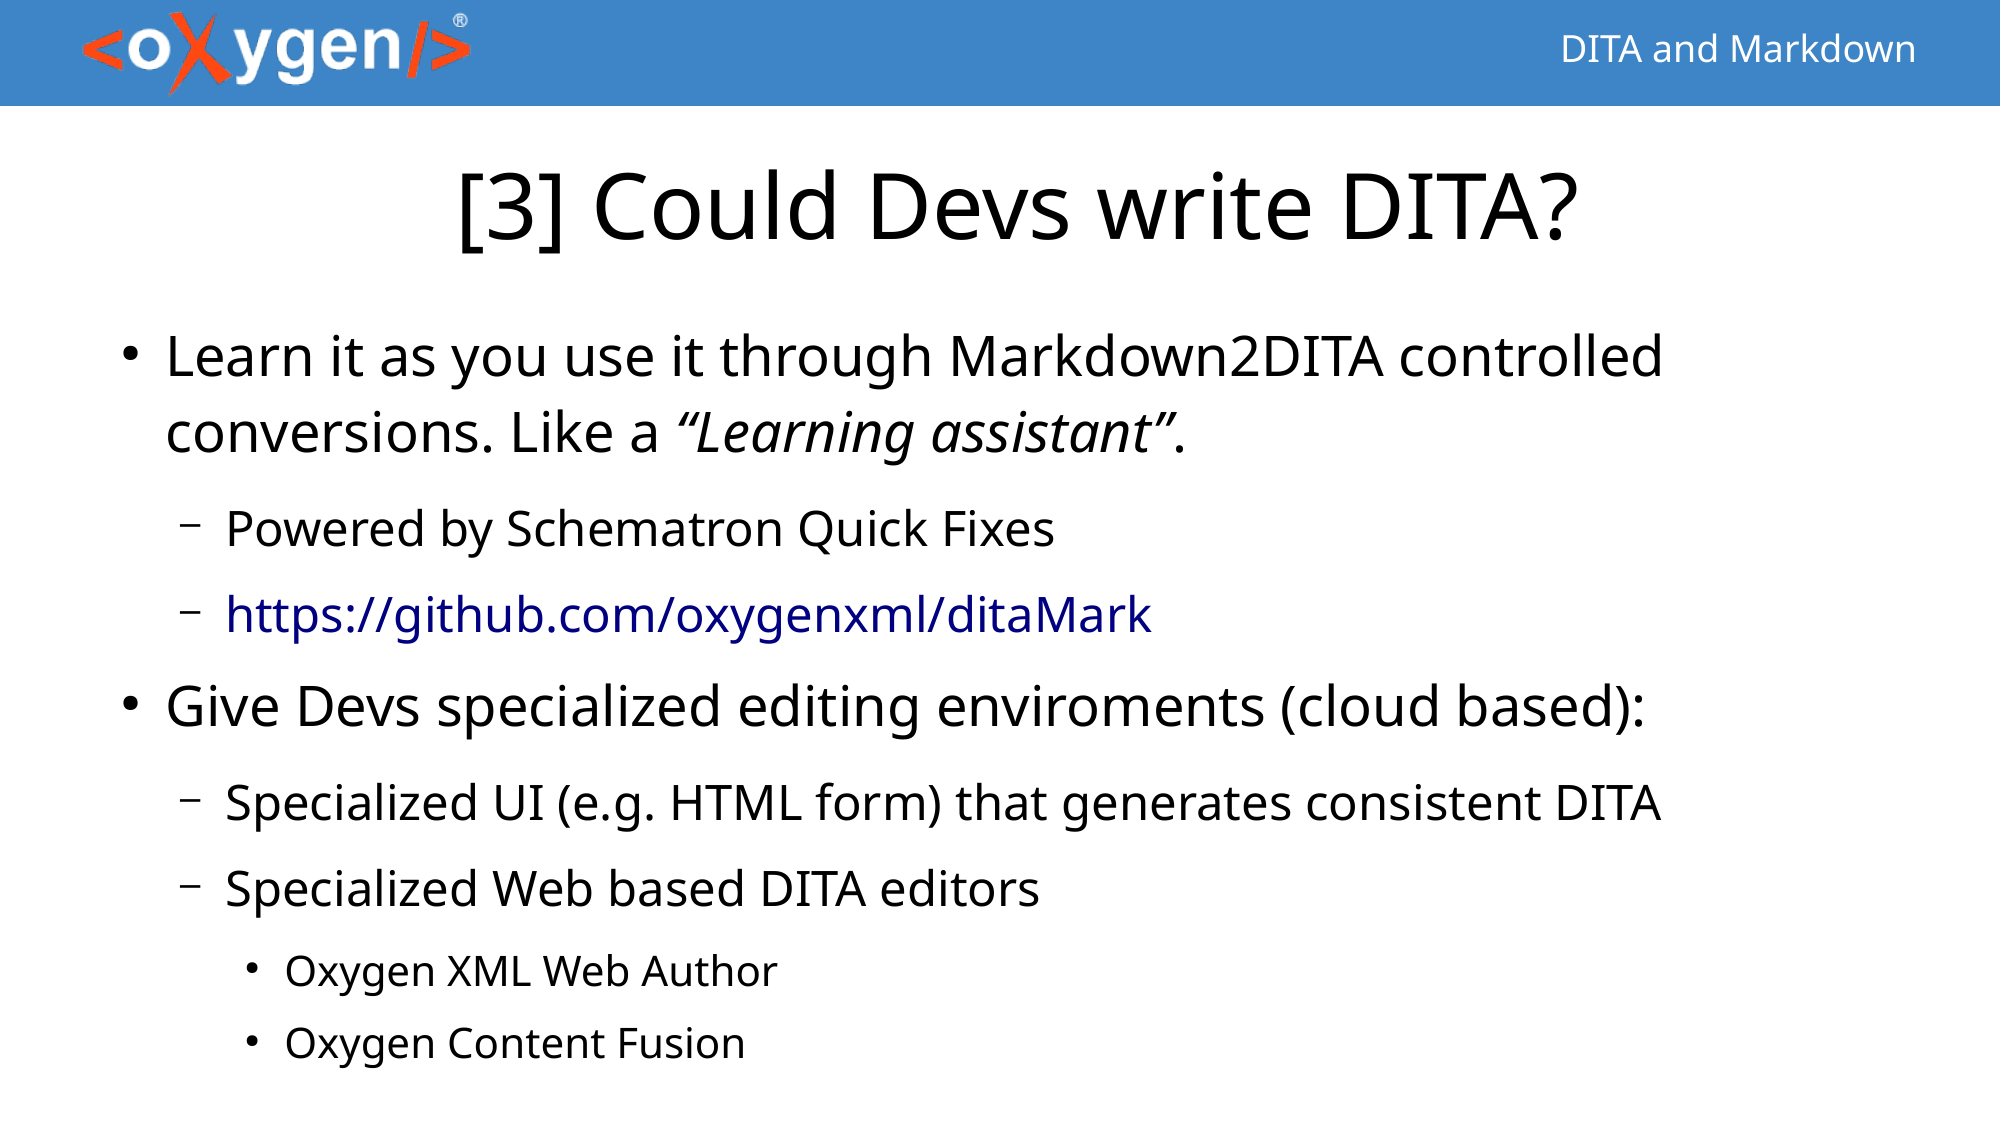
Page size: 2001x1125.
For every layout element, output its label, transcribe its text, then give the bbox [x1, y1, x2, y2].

list Learn it as you use it through Markdown2DITA controlled conversions. Like a “Learning assistant”. Powered by Schematron Quick Fixes https://github.com/oxygenxml/ditaMark Give Devs specialized editing enviroments (cloud based): Specialized UI (e.g. HTML form) that generates consistent DITA Specialized Web based DITA editors Oxygen XML Web Author Oxygen Content Fusion [105, 316, 1906, 1083]
title [3] Could Devs write DITA? [99, 109, 1900, 298]
picture [75, 0, 488, 106]
